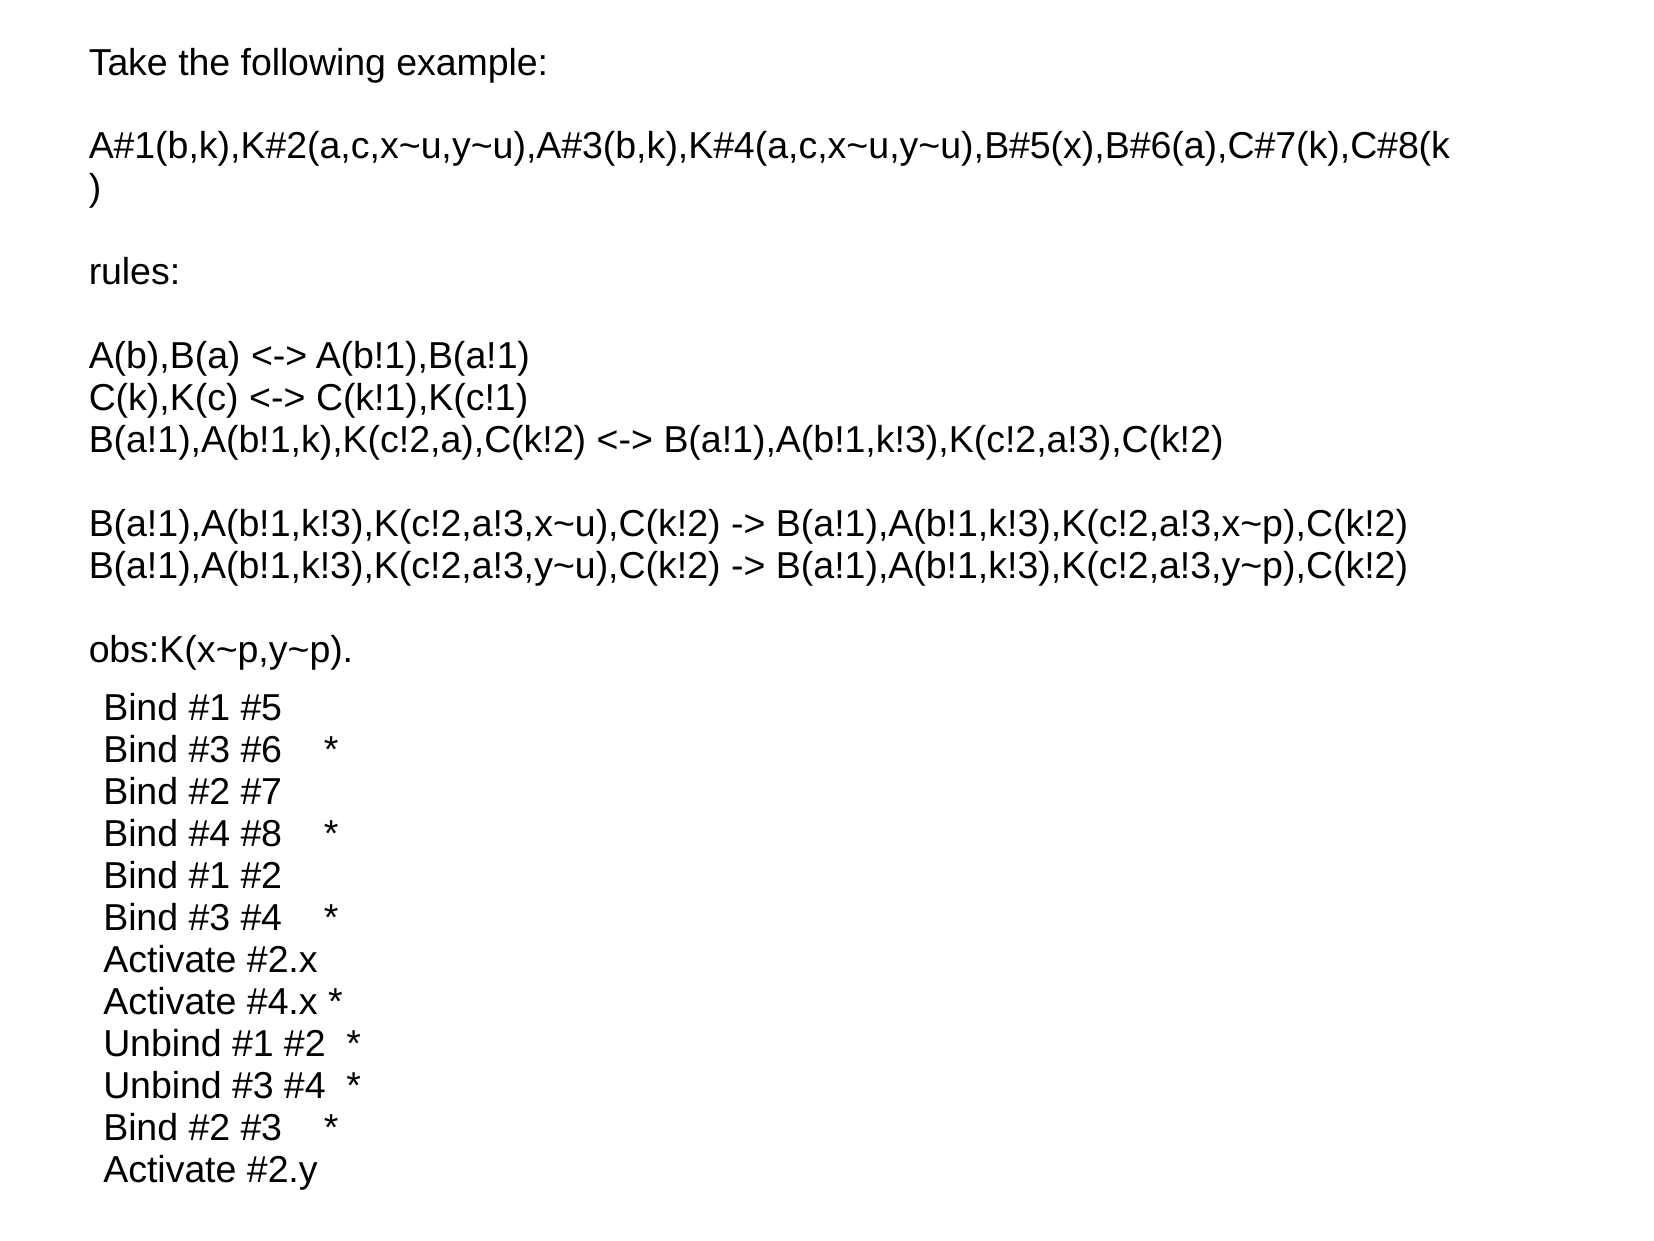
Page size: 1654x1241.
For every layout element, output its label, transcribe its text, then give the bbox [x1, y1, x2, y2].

text_box Take the following example: A#1(b,k),K#2(a,c,x~u,y~u),A#3(b,k),K#4(a,c,x~u,y~u),B#5(x),B#6(a),C#7(k),C#8(k) rules: A(b),B(a) <-> A(b!1),B(a!1) C(k),K(c) <-> C(k!1),K(c!1) B(a!1),A(b!1,k),K(c!2,a),C(k!2) <-> B(a!1),A(b!1,k!3),K(c!2,a!3),C(k!2) B(a!1),A(b!1,k!3),K(c!2,a!3,x~u),C(k!2) -> B(a!1),A(b!1,k!3),K(c!2,a!3,x~p),C(k!2) B(a!1),A(b!1,k!3),K(c!2,a!3,y~u),C(k!2) -> B(a!1),A(b!1,k!3),K(c!2,a!3,y~p),C(k!2) obs:K(x~p,y~p). [73, 33, 1477, 650]
text_box Bind #1 #5 Bind #3 #6 * Bind #2 #7 Bind #4 #8 * Bind #1 #2 Bind #3 #4 * Activate #2.x Activate #4.x * Unbind #1 #2 * Unbind #3 #4 * Bind #2 #3 * Activate #2.y [88, 679, 377, 1199]
